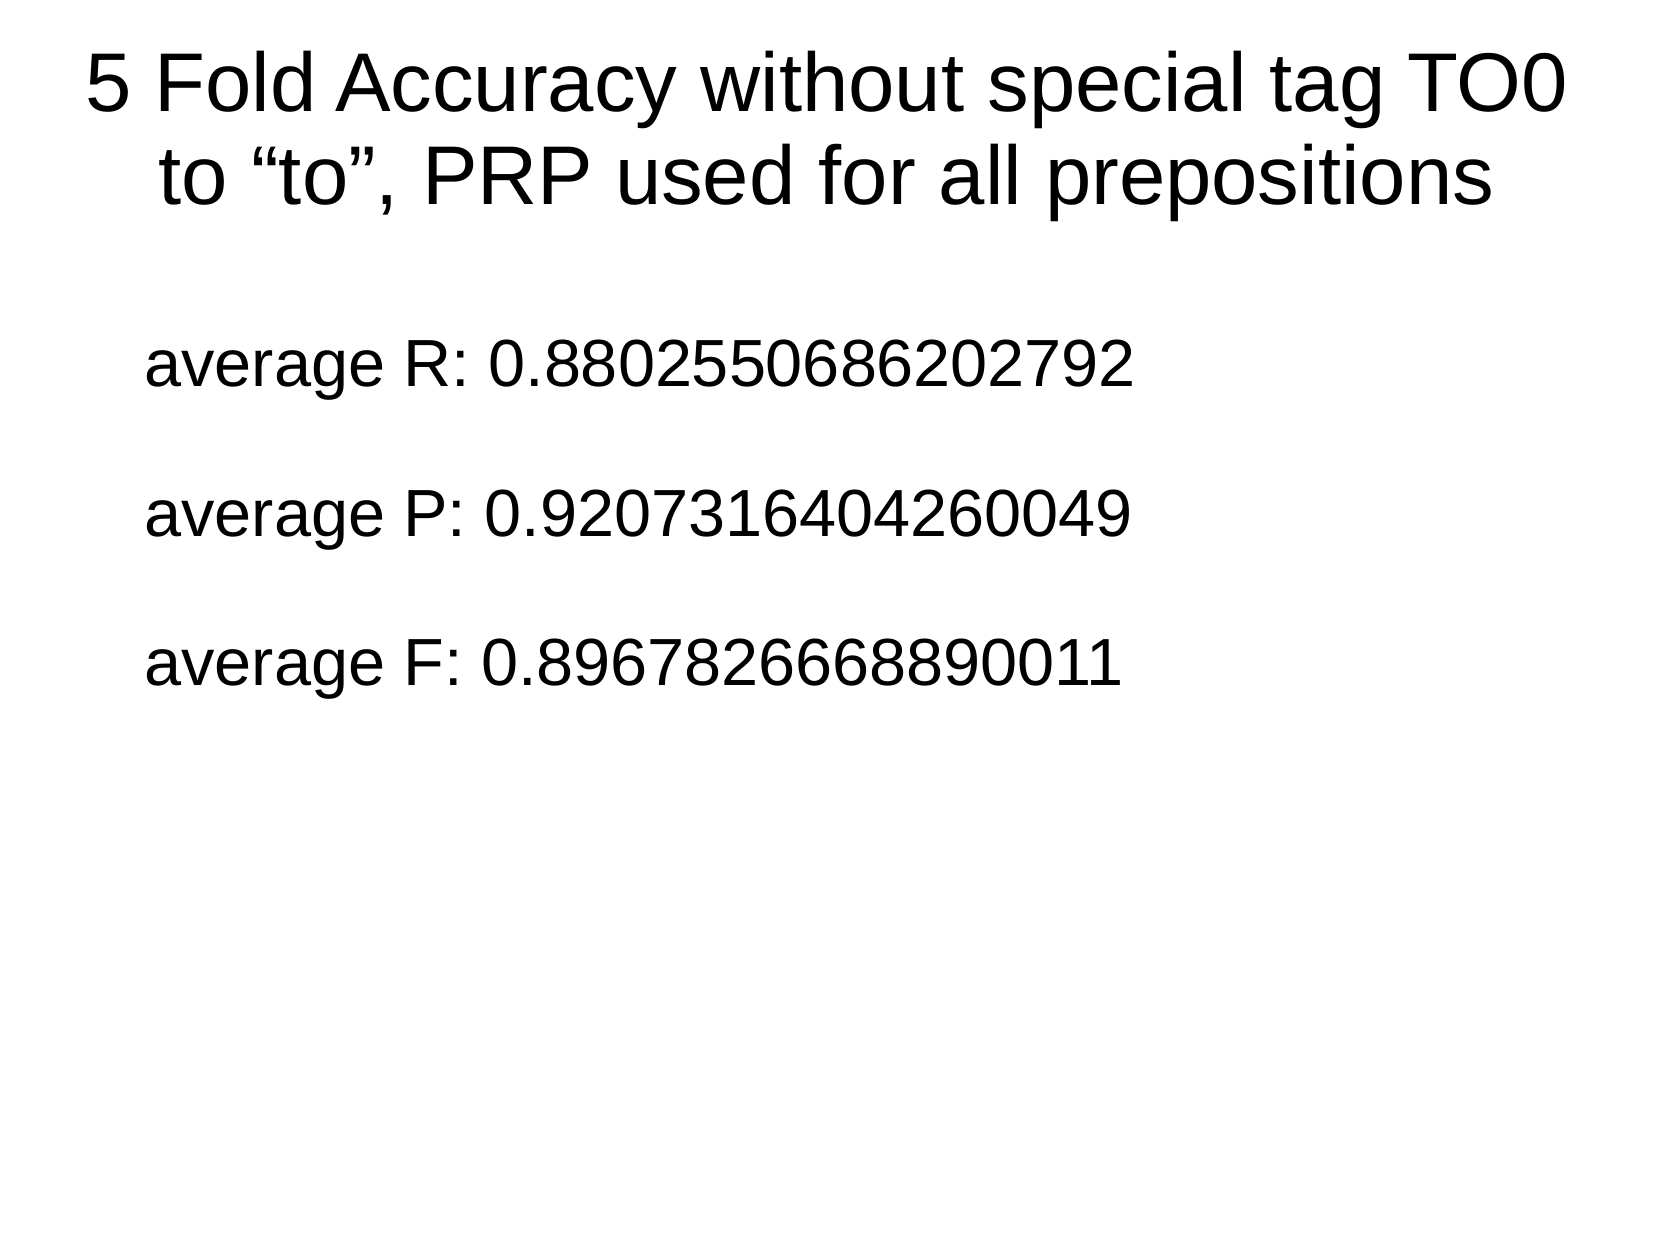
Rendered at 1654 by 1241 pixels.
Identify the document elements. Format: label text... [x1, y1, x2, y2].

title 5 Fold Accuracy without special tag TO0 to “to”, PRP used for all prepositions [82, 25, 1571, 233]
text_box average R: 0.8802550686202792 average P: 0.9207316404260049 average F: 0.8967826668890011 [129, 318, 1536, 839]
